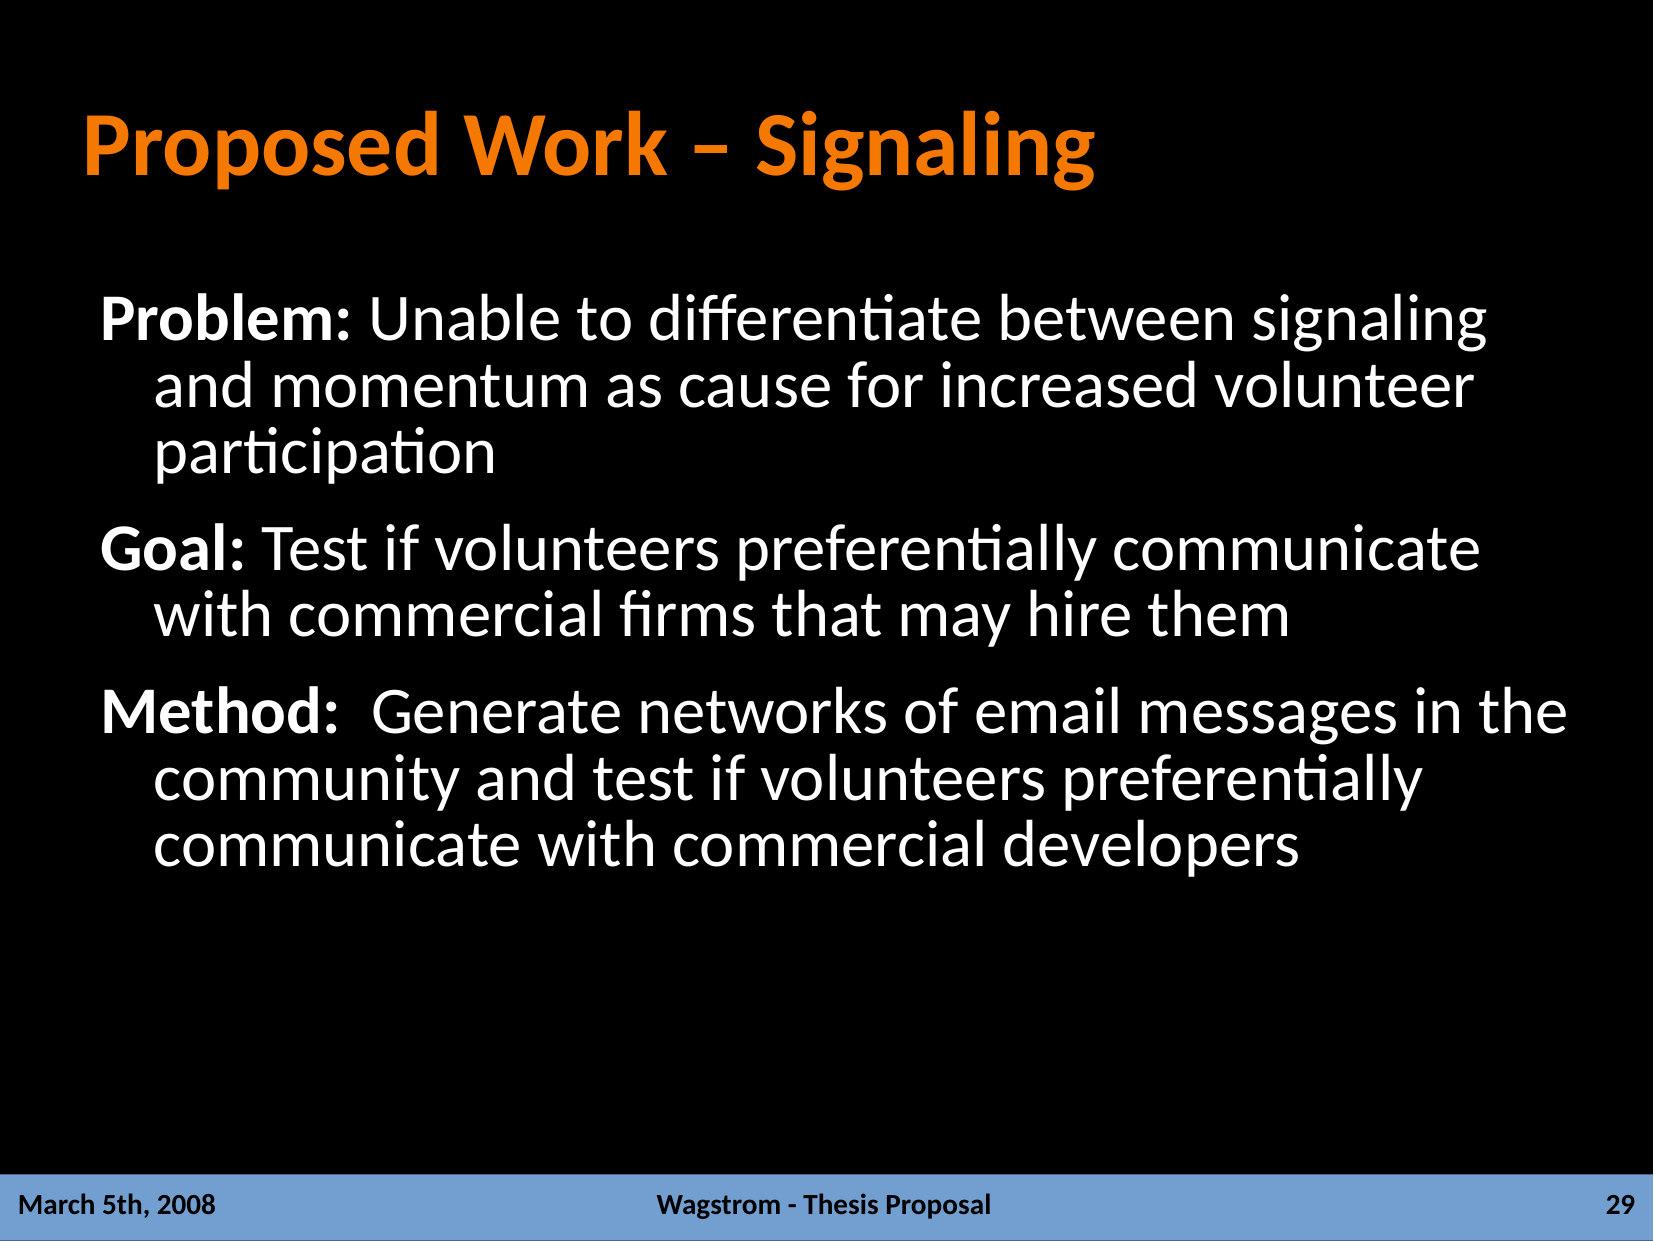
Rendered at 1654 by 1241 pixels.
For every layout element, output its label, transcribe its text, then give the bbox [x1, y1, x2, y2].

list Problem: Unable to differentiate between signaling and momentum as cause for increased volunteer participation Goal: Test if volunteers preferentially communicate with commercial firms that may hire them Method: Generate networks of email messages in the community and test if volunteers preferentially communicate with commercial developers [82, 290, 1571, 1095]
title Proposed Work – Signaling [82, 56, 1571, 250]
